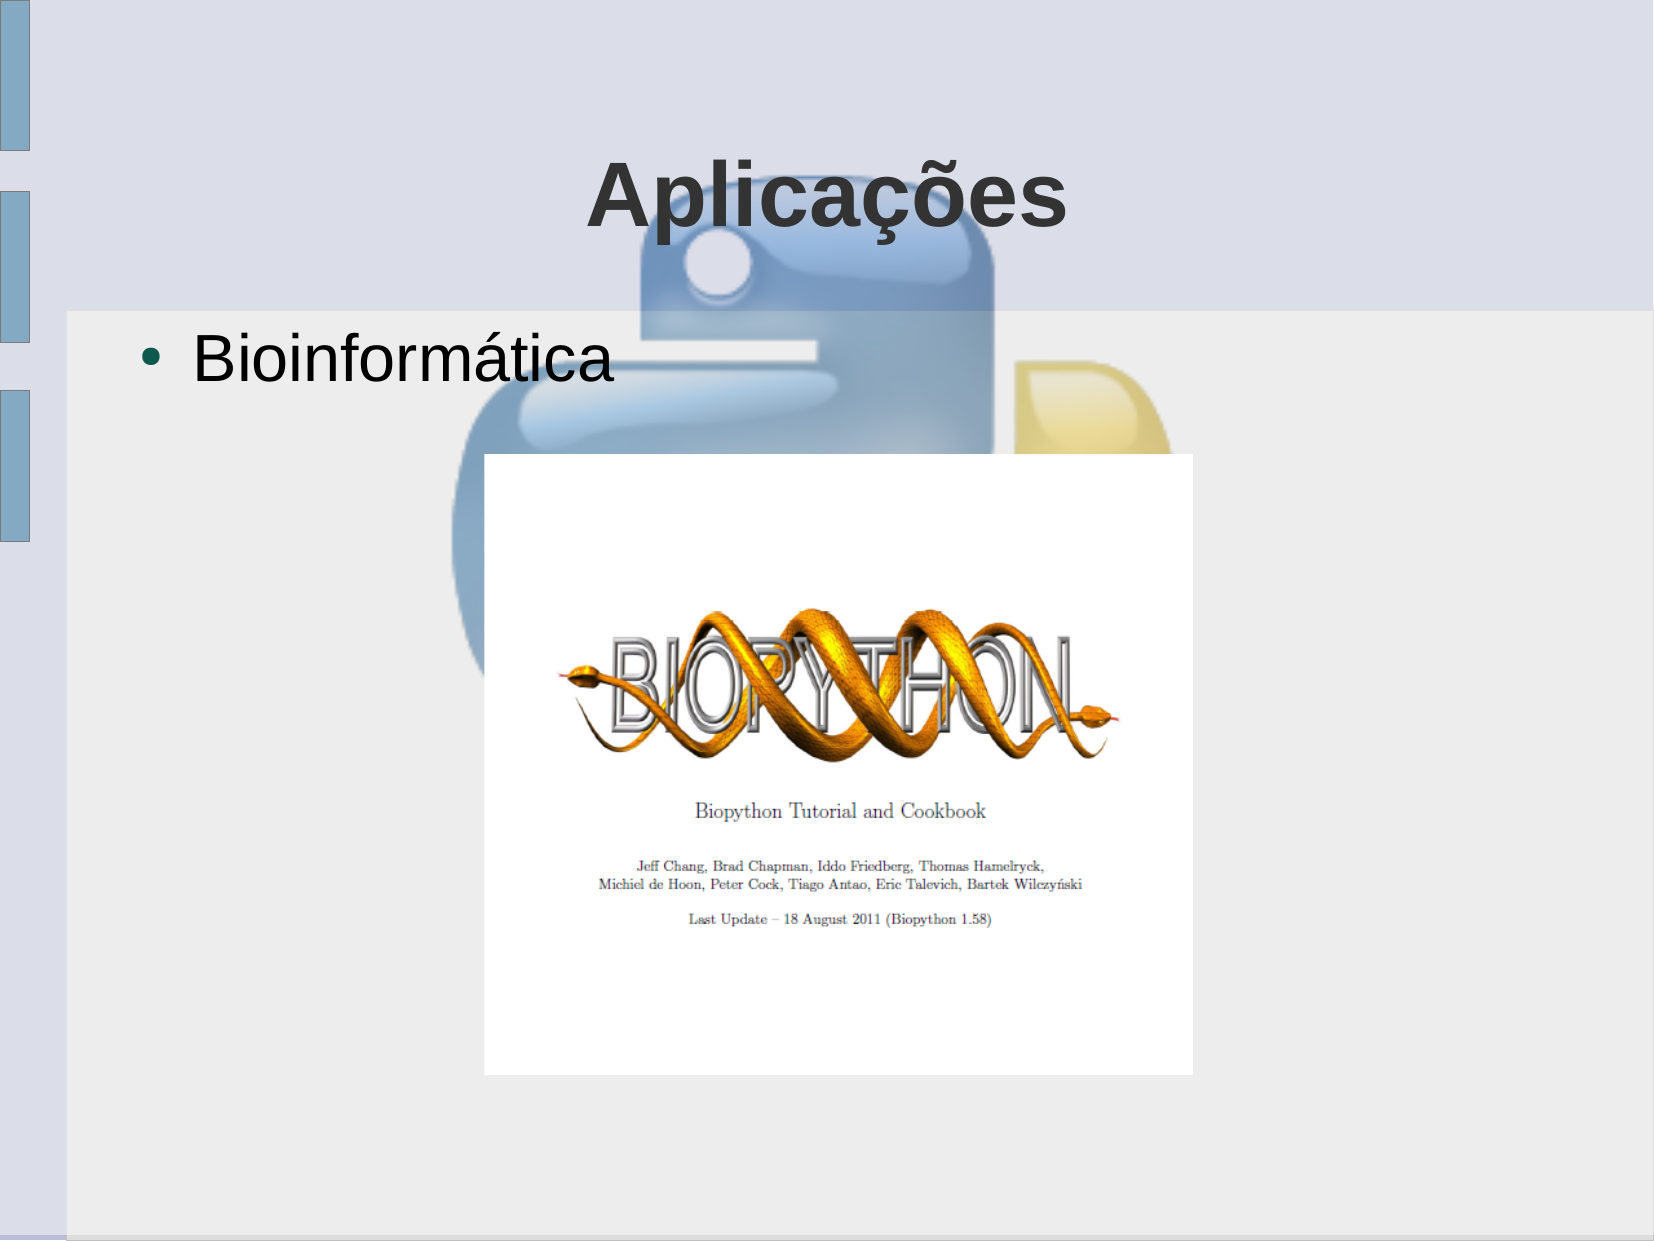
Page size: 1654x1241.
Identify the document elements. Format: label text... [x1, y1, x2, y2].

list Bioinformática [121, 321, 1534, 1103]
picture [0, 0, 1654, 1235]
title Aplicações [121, 91, 1534, 299]
